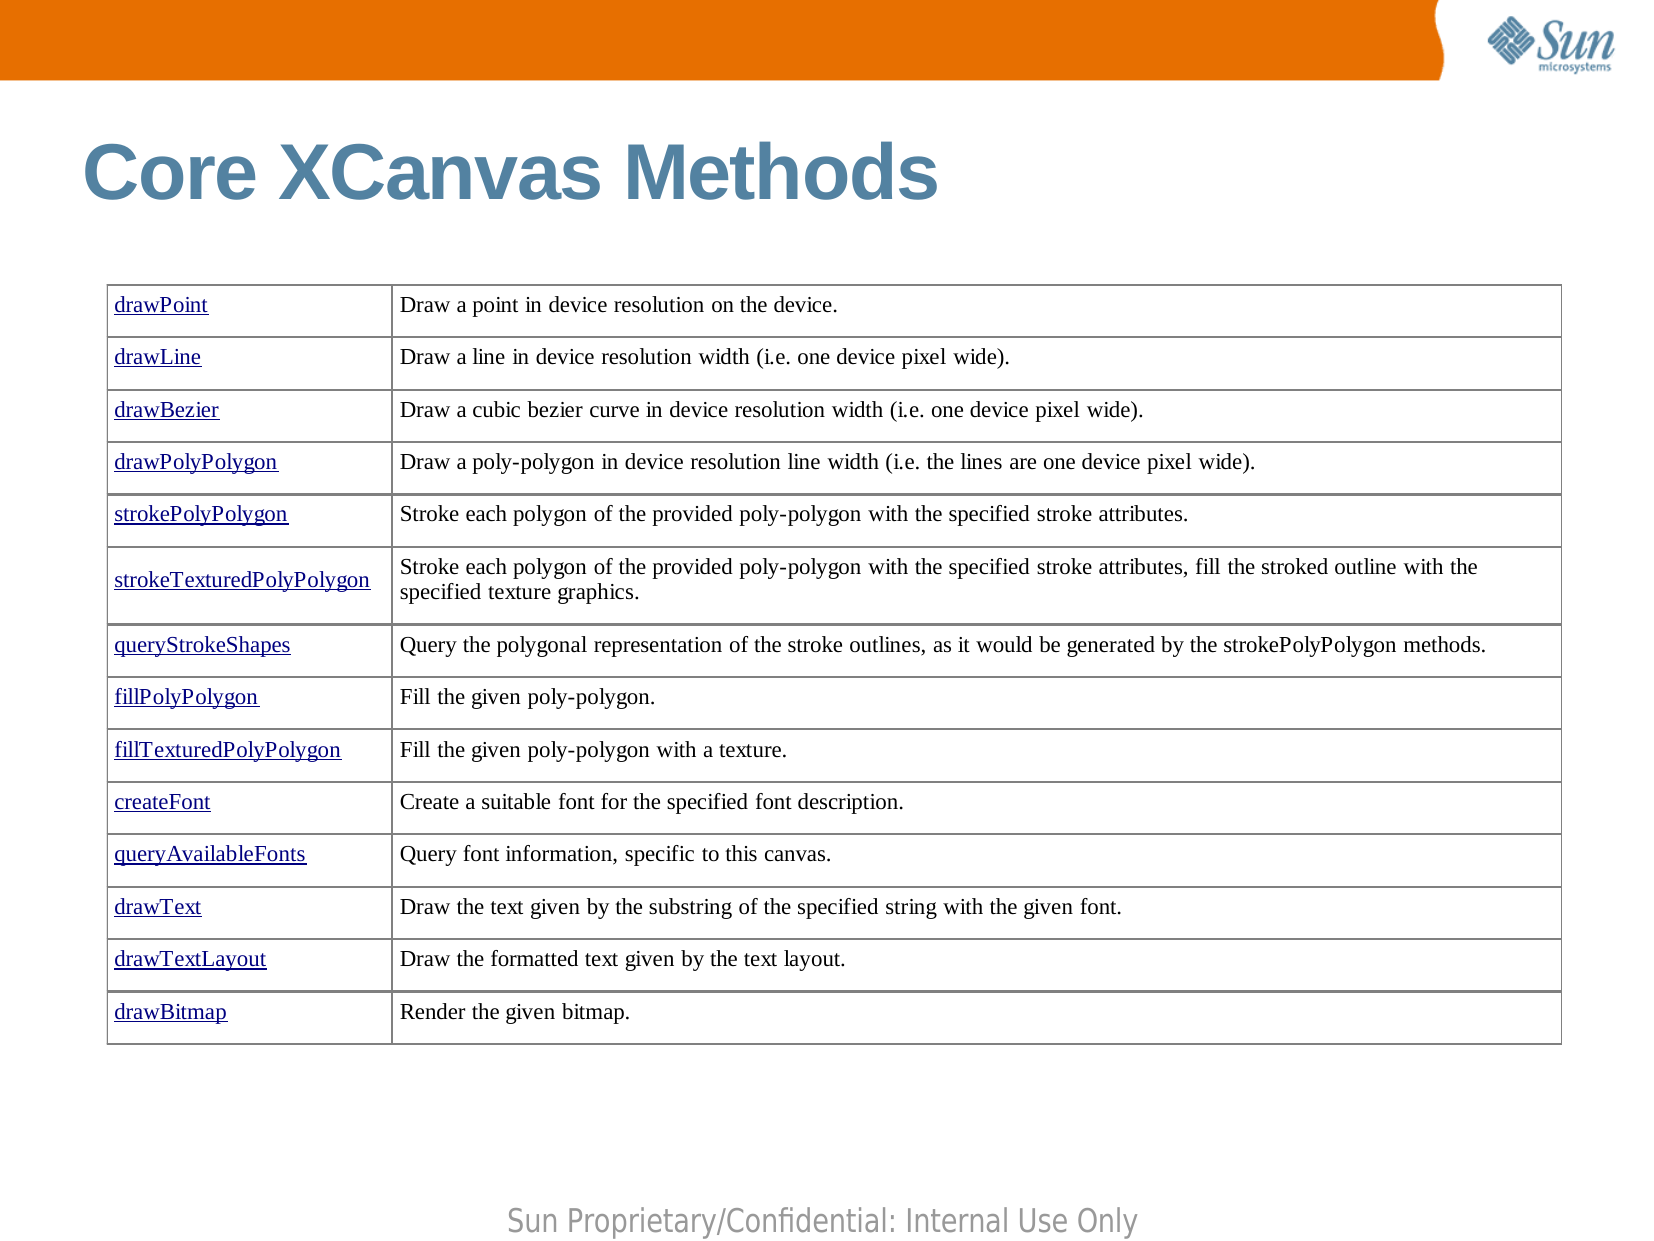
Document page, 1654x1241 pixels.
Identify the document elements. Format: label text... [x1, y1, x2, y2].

title Core XCanvas Methods [82, 135, 1585, 251]
picture [0, 0, 1654, 83]
chart [106, 278, 1562, 1158]
